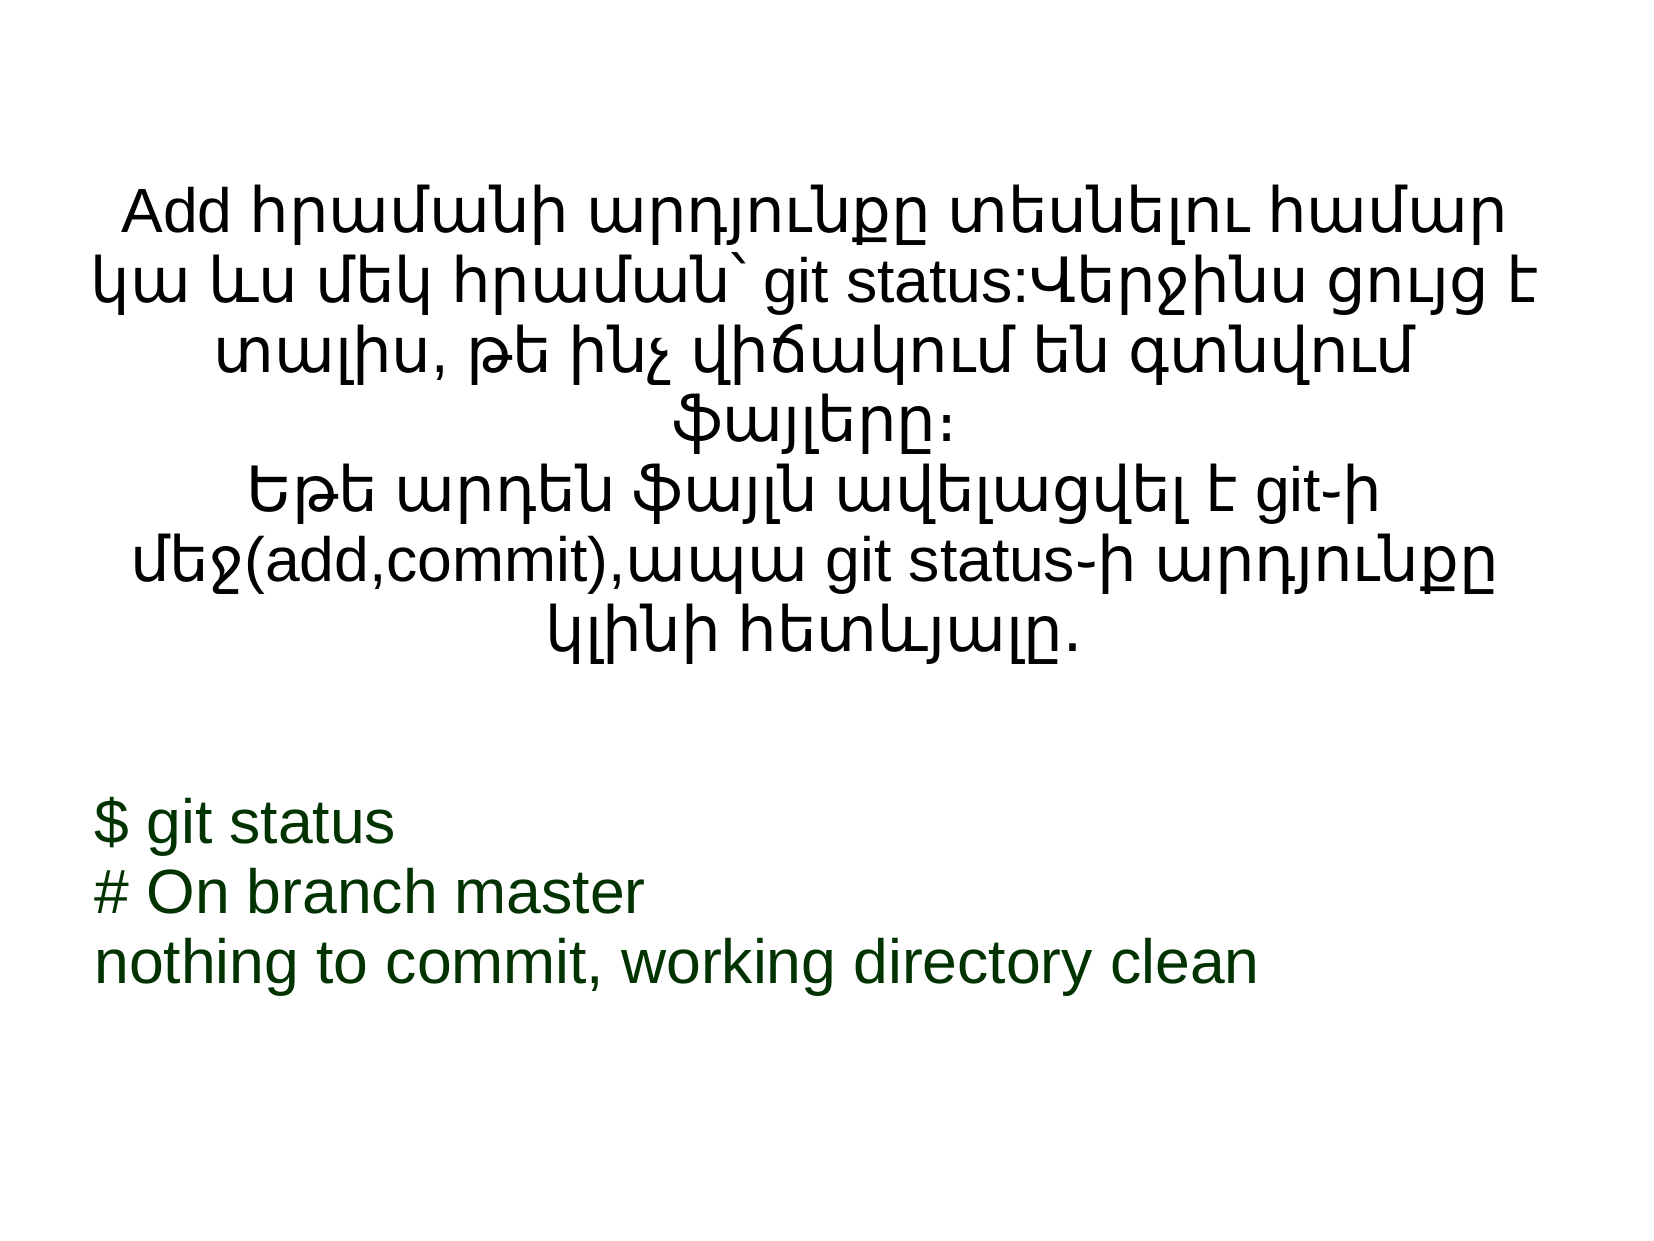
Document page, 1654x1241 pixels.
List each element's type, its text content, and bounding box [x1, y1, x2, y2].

subtitle $ git status # On branch master nothing to commit, working directory clean [94, 649, 1583, 1134]
title Add հրամանի արդյունքը տեսնելու համար կա ևս մեկ հրաման՝ git status:Վերջինս ցույց է տալիս, թե ինչ վիճակում են գտնվում ֆայլերը։ Եթե արդեն ֆայլն ավելացվել է git֊ի մեջ(add,commit),ապա git status֊ի արդյունքը կլինի հետևյալը․ [70, 176, 1560, 804]
